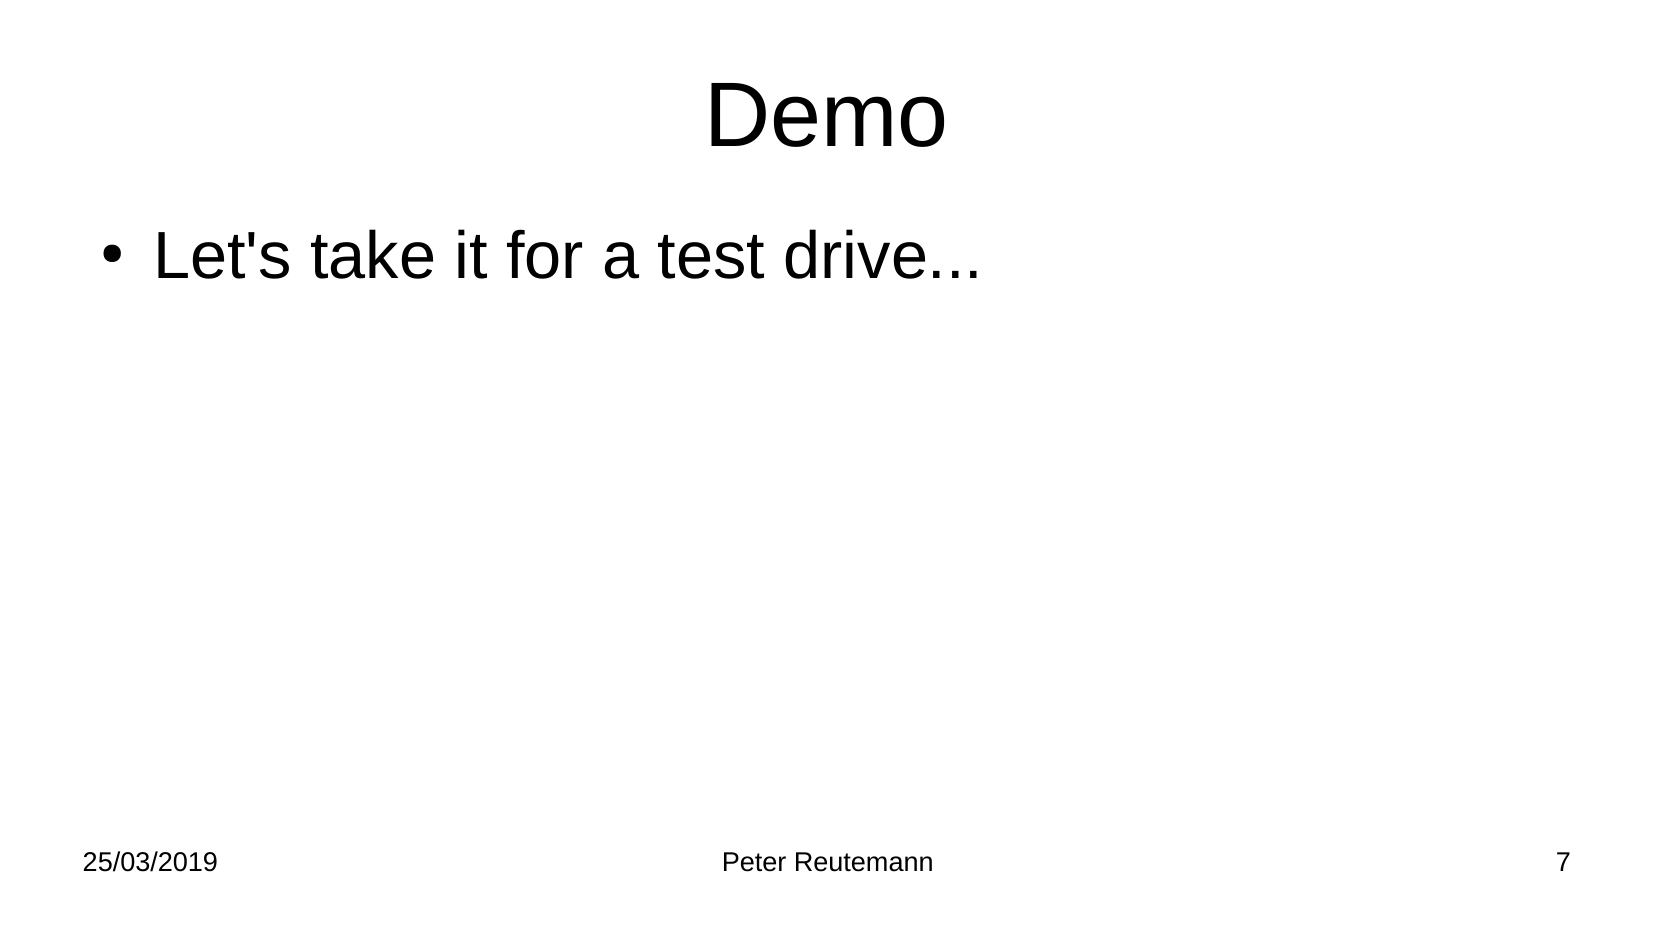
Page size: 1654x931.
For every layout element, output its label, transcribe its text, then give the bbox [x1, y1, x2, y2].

list Let's take it for a test drive... [82, 217, 1571, 758]
title Demo [82, 37, 1571, 193]
